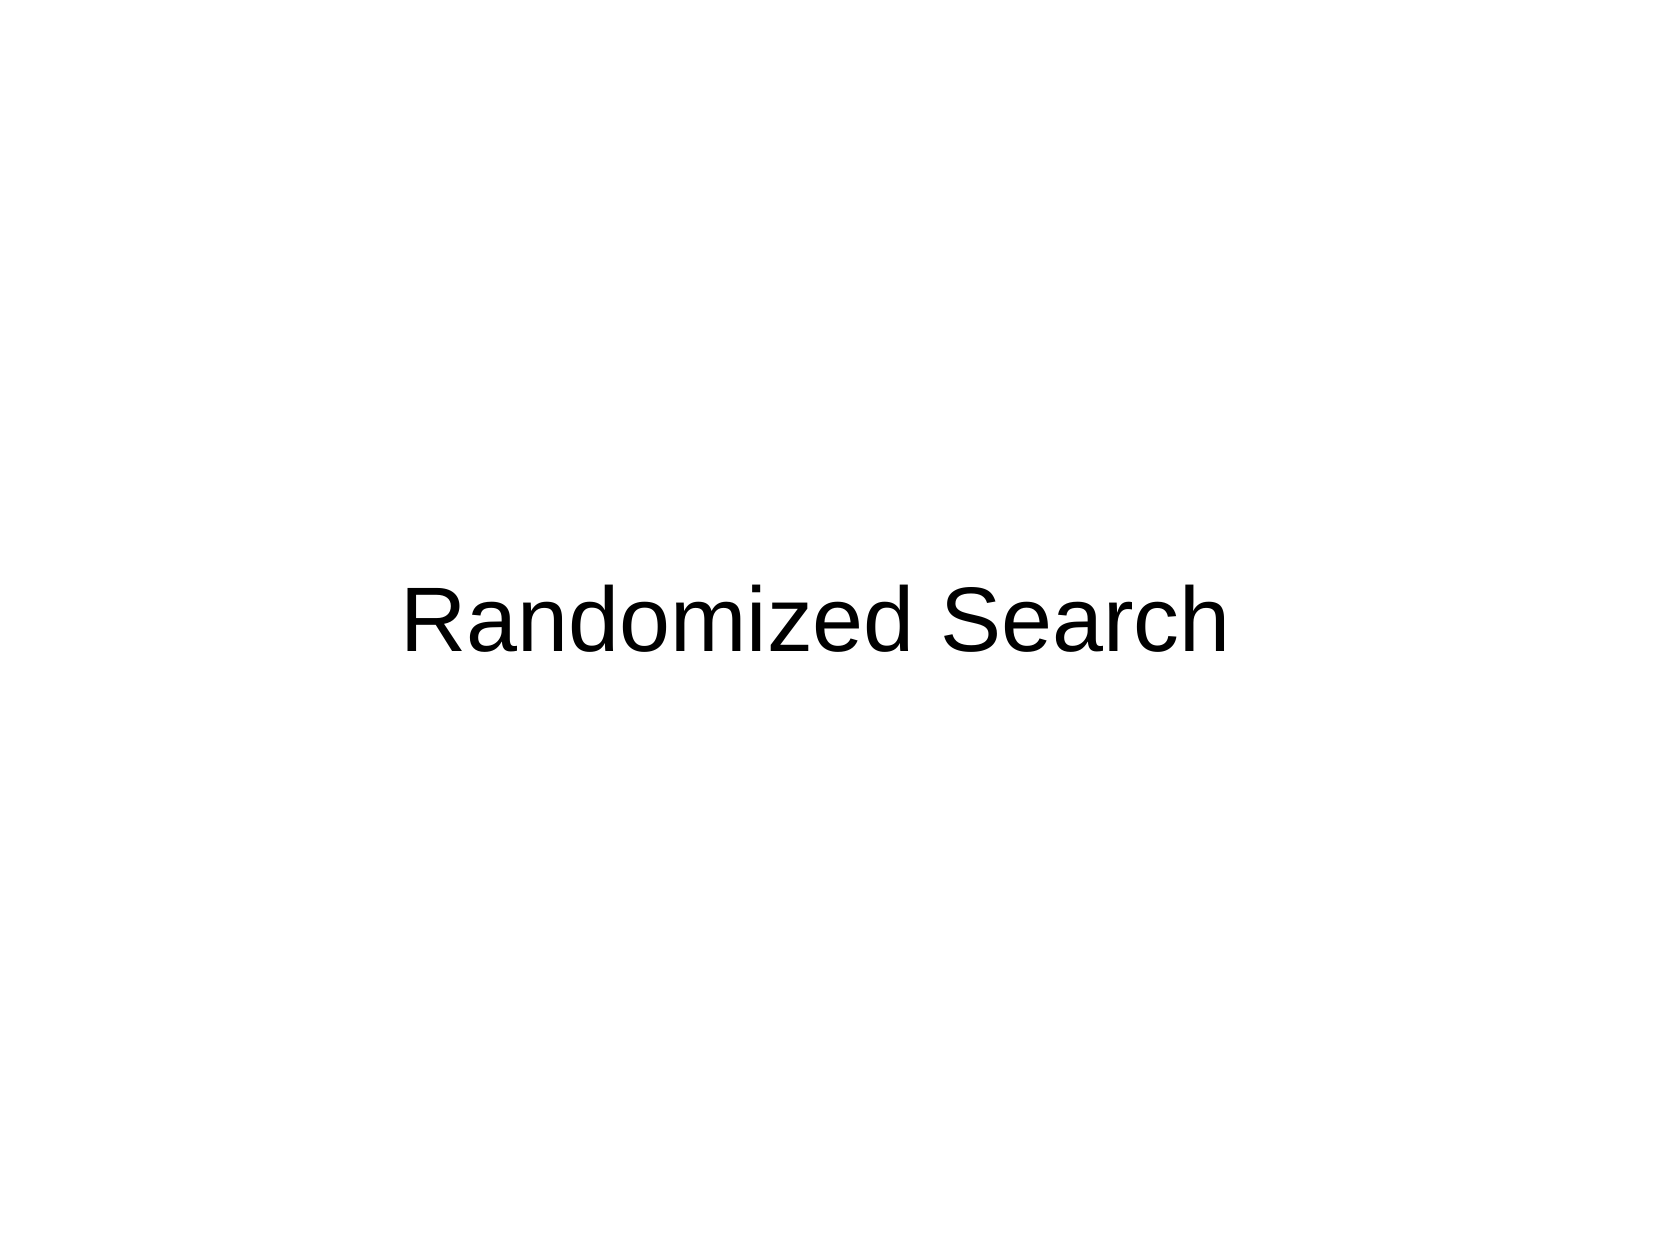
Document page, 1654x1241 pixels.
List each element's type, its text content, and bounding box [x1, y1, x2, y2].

title Randomized Search [71, 516, 1561, 724]
